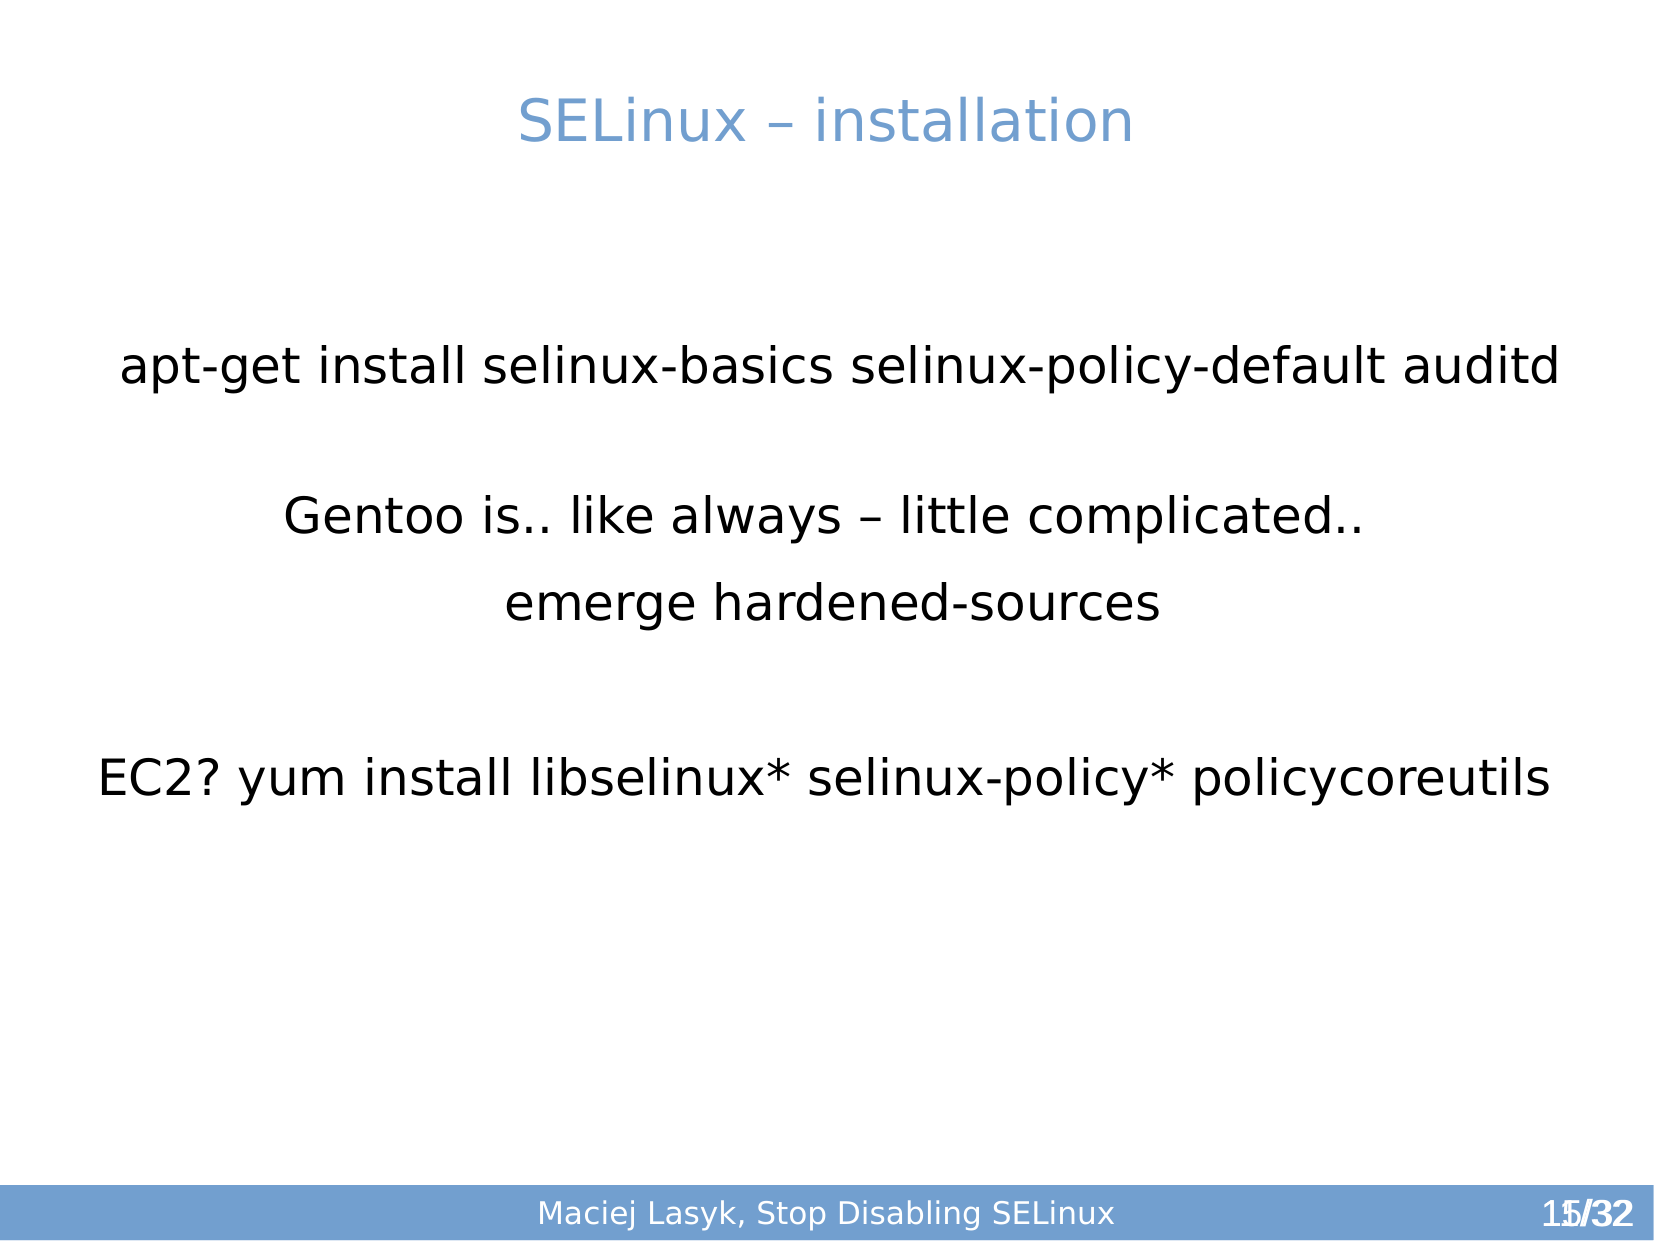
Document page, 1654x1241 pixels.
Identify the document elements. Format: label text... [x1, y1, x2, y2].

text_box Maciej Lasyk, Stop Disabling SELinux [522, 1188, 1132, 1240]
text_box 15/32 [1515, 1185, 1650, 1241]
text_box [1650, 1185, 1654, 1241]
text_box [0, 1185, 1515, 1241]
text_box apt-get install selinux-basics selinux-policy-default auditd Gentoo is.. like always – little complicated.. emerge hardened-sources EC2? yum install libselinux* selinux-policy* policycoreutils [82, 300, 1584, 786]
text_box SELinux – installation [502, 79, 1152, 163]
